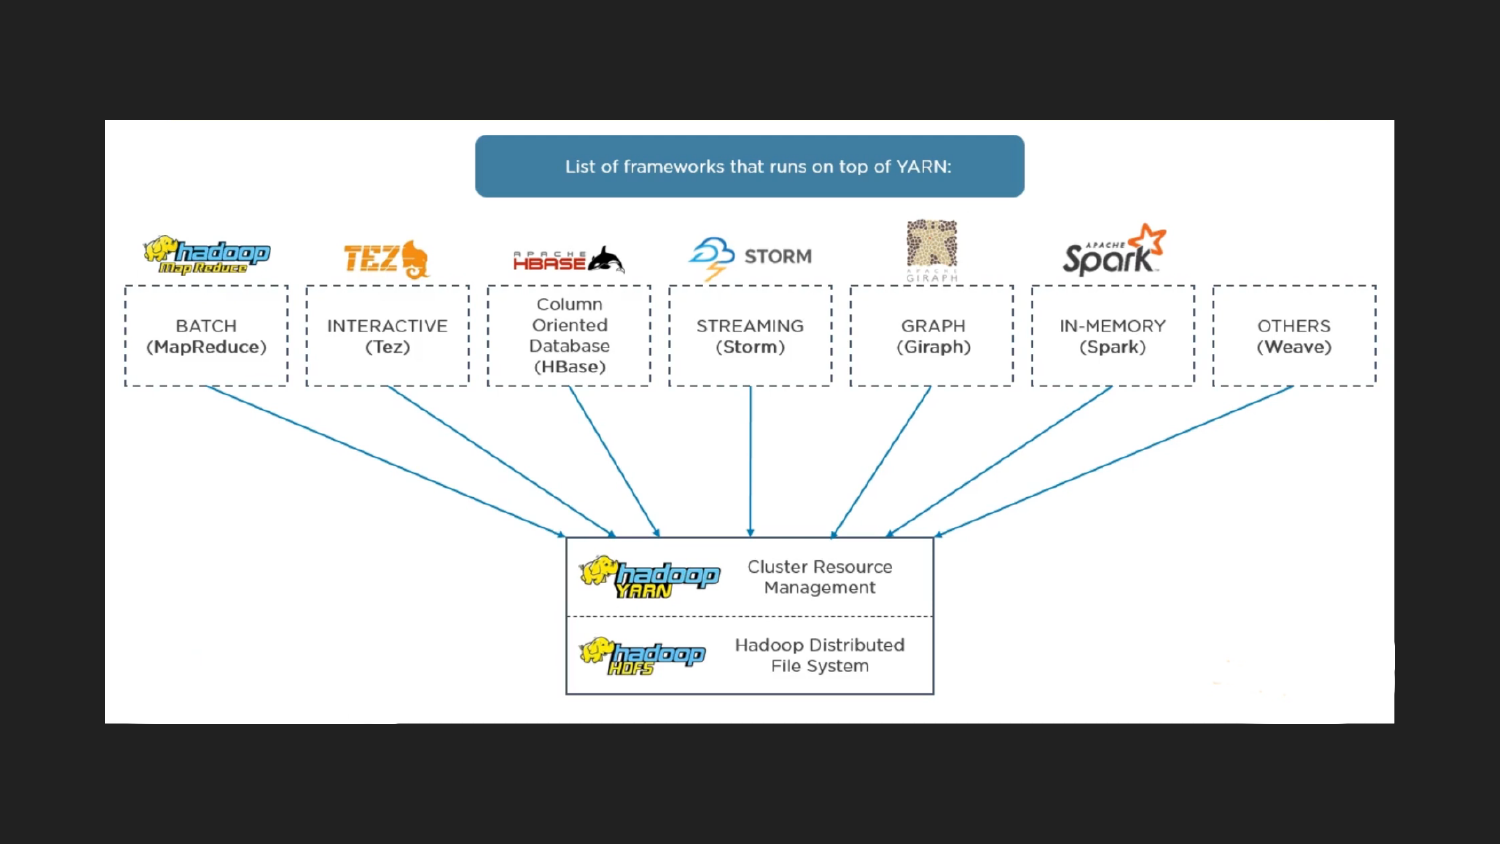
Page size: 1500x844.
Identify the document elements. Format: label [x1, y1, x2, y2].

picture [105, 120, 1395, 724]
